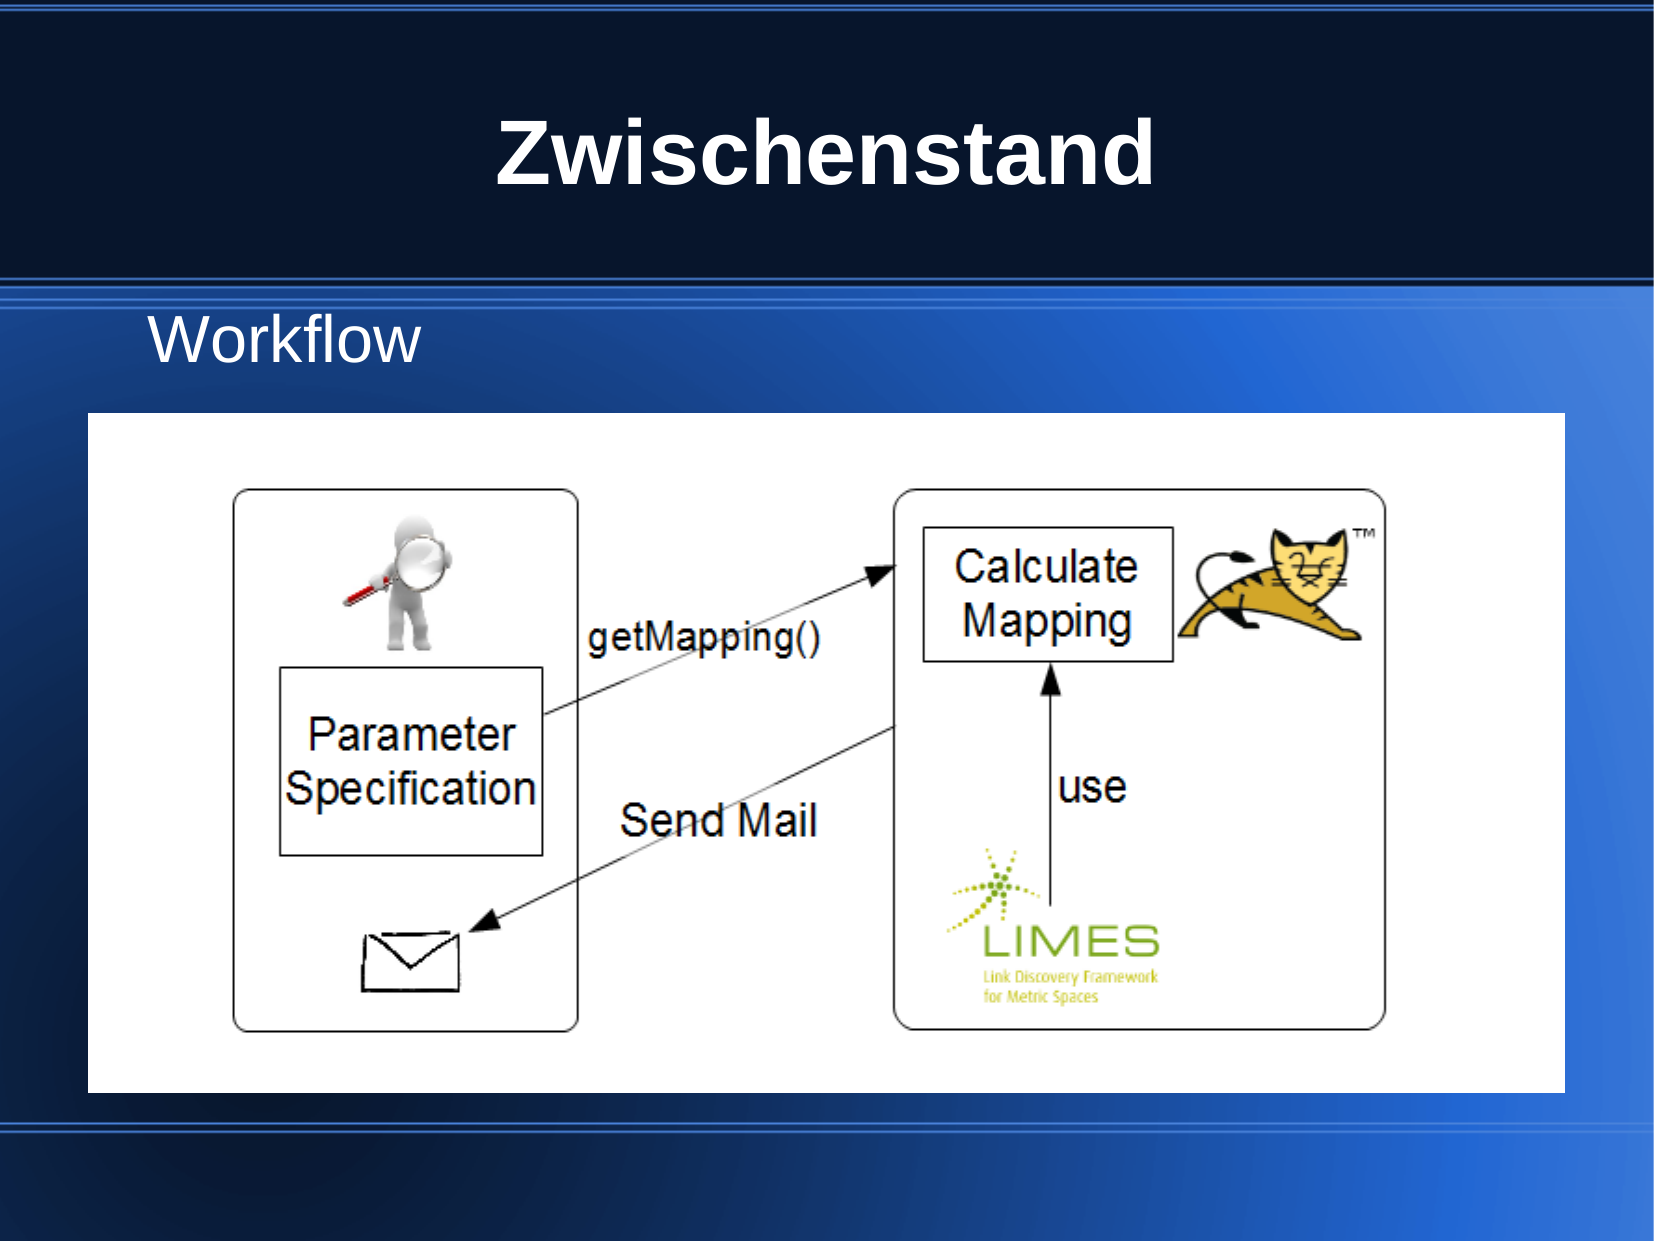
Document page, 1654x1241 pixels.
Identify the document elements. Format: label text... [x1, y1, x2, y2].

title Zwischenstand [82, 49, 1571, 257]
list Workflow [76, 302, 1565, 1004]
picture [0, 0, 1654, 1241]
